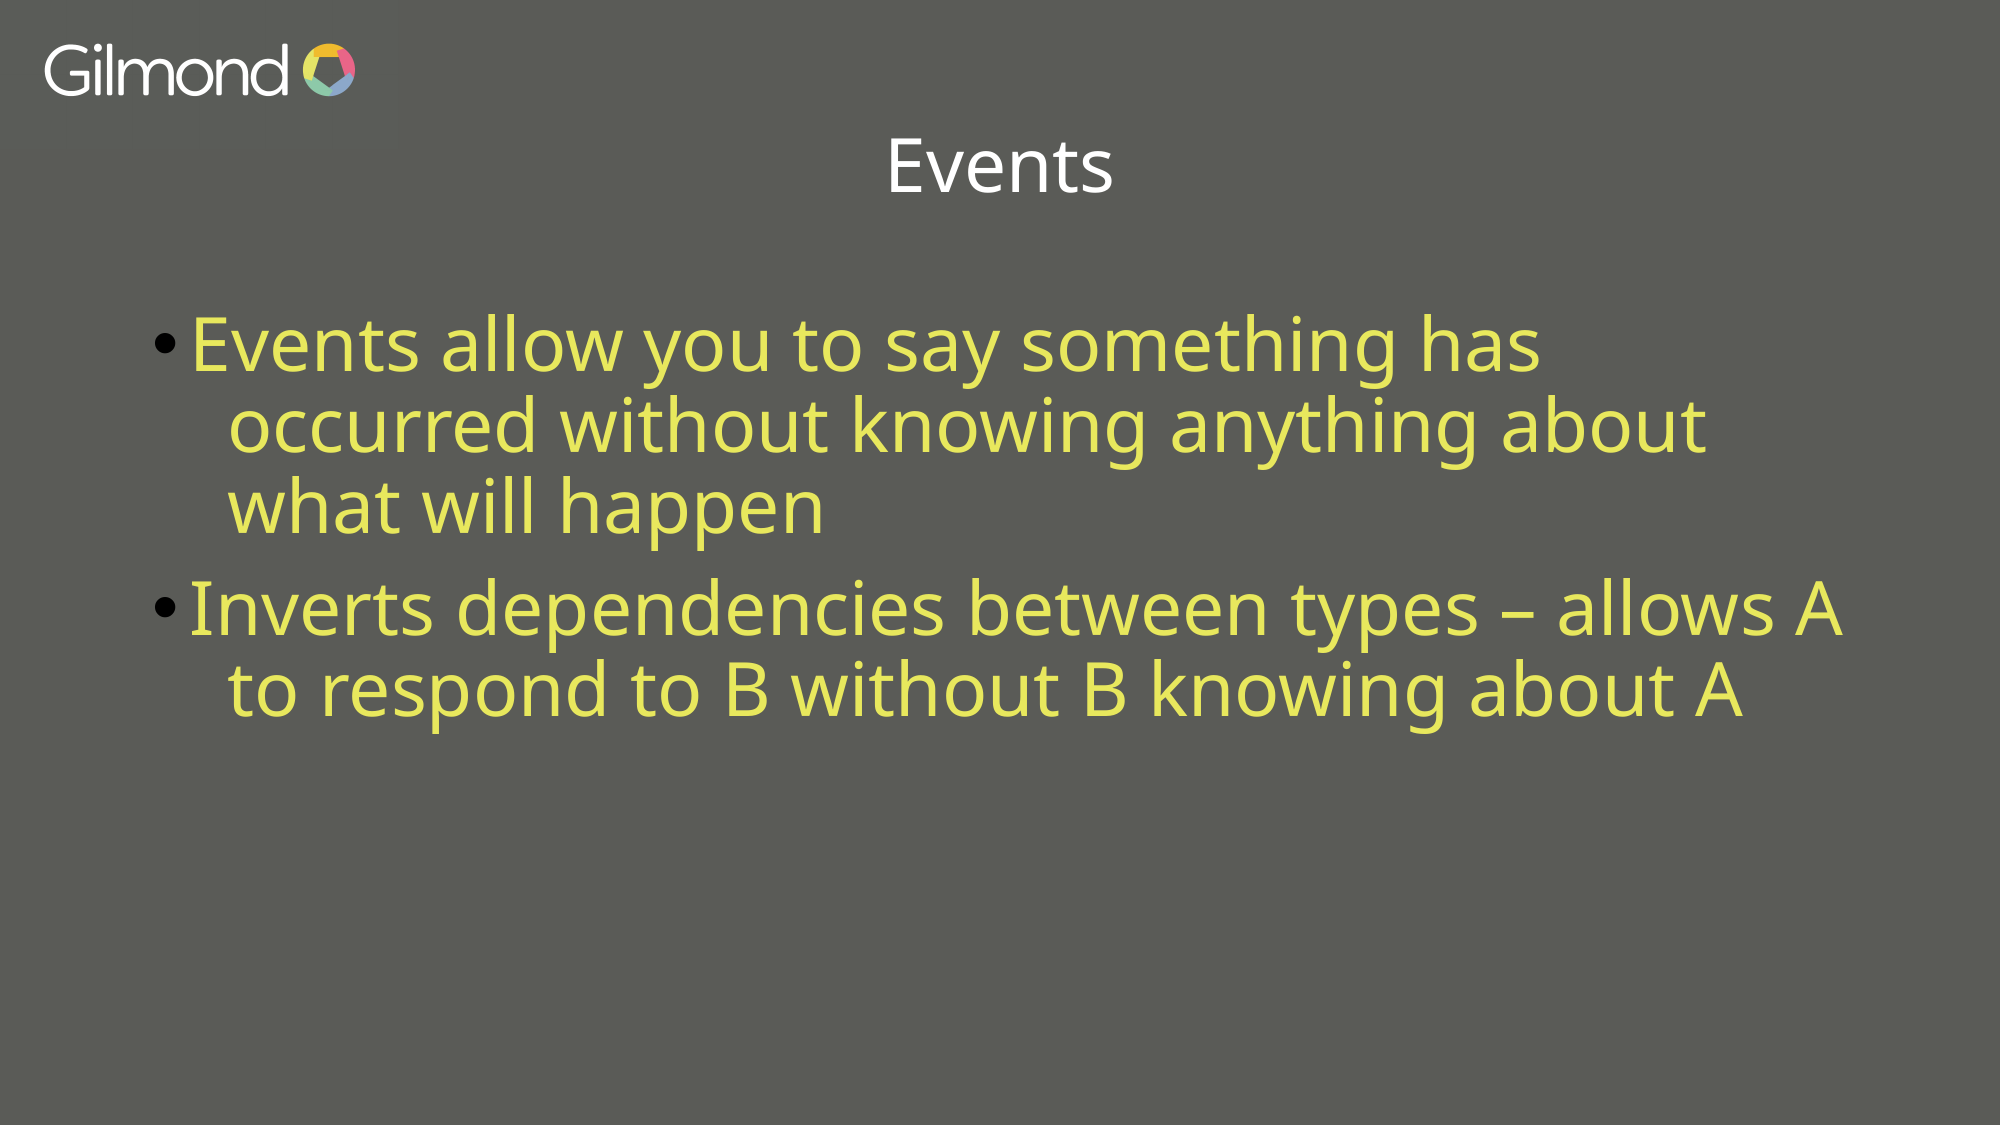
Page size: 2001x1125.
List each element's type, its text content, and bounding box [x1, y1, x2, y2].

picture [0, 0, 399, 149]
title Events [137, 59, 1863, 278]
list Events allow you to say something has occurred without knowing anything about what will happen Inverts dependencies between types – allows A to respond to B without B knowing about A [137, 299, 1863, 1014]
